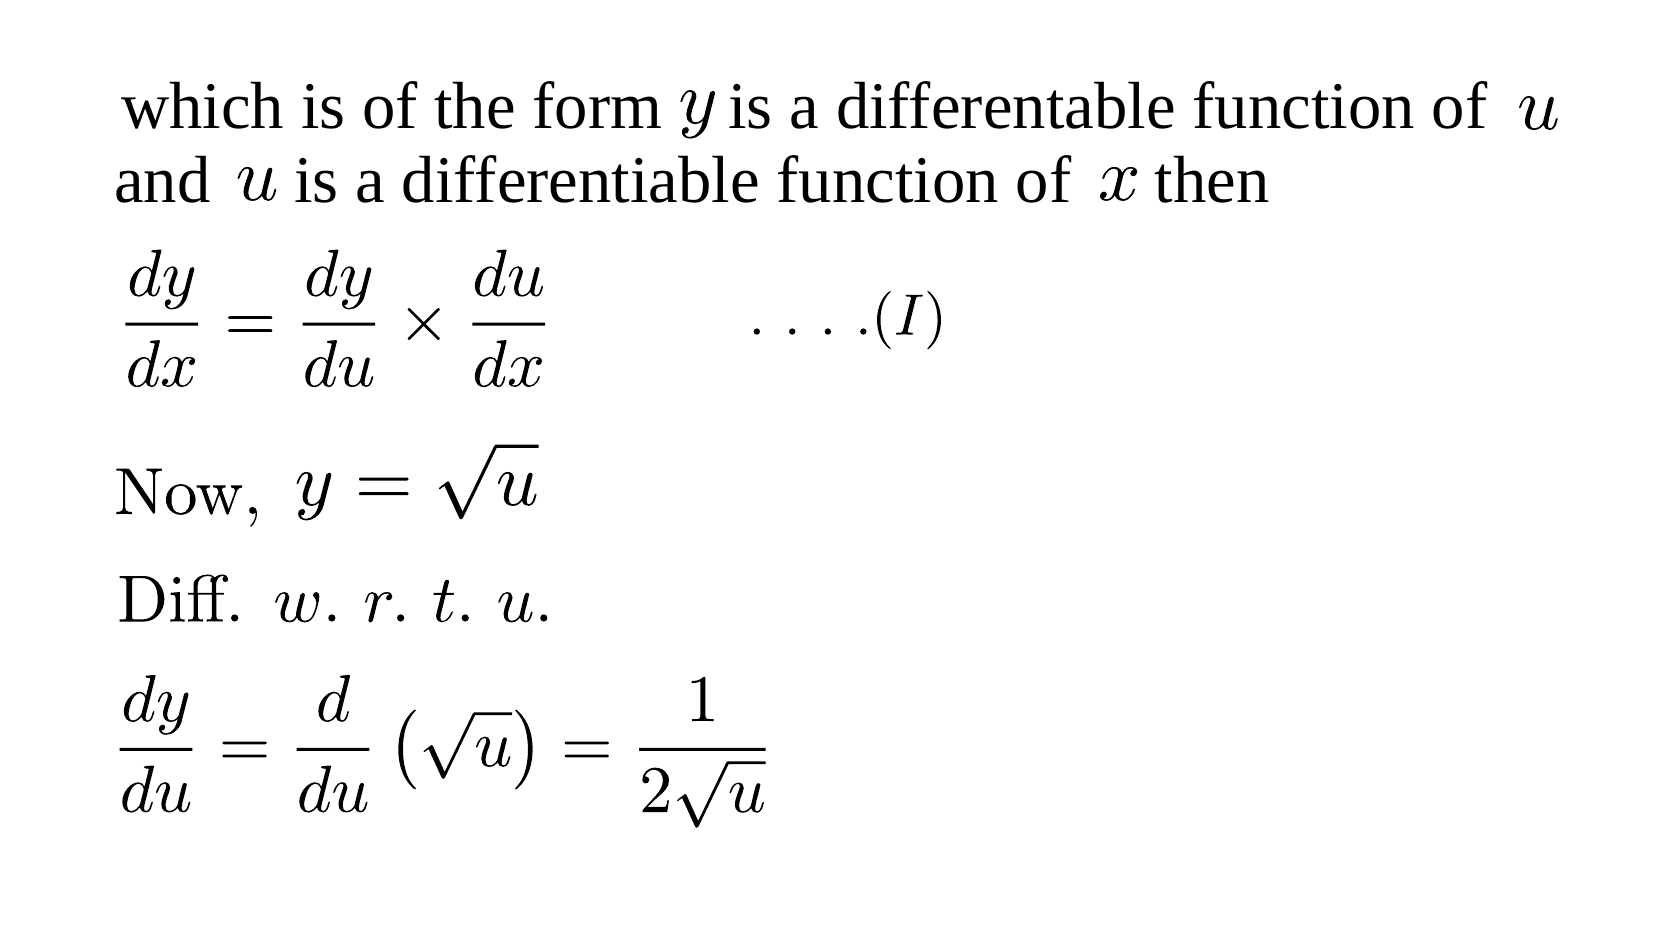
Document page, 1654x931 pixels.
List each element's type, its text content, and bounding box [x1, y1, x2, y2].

text_box [119, 574, 548, 623]
text_box [296, 444, 539, 521]
title which is of the form is a differentable function of and is a differentiable function of then [47, 37, 1607, 886]
text_box [125, 249, 546, 388]
text_box [1519, 96, 1558, 131]
text_box [237, 166, 277, 201]
text_box [751, 290, 941, 350]
text_box [680, 90, 716, 139]
text_box [116, 468, 257, 527]
text_box [119, 674, 766, 828]
text_box [1099, 166, 1138, 201]
